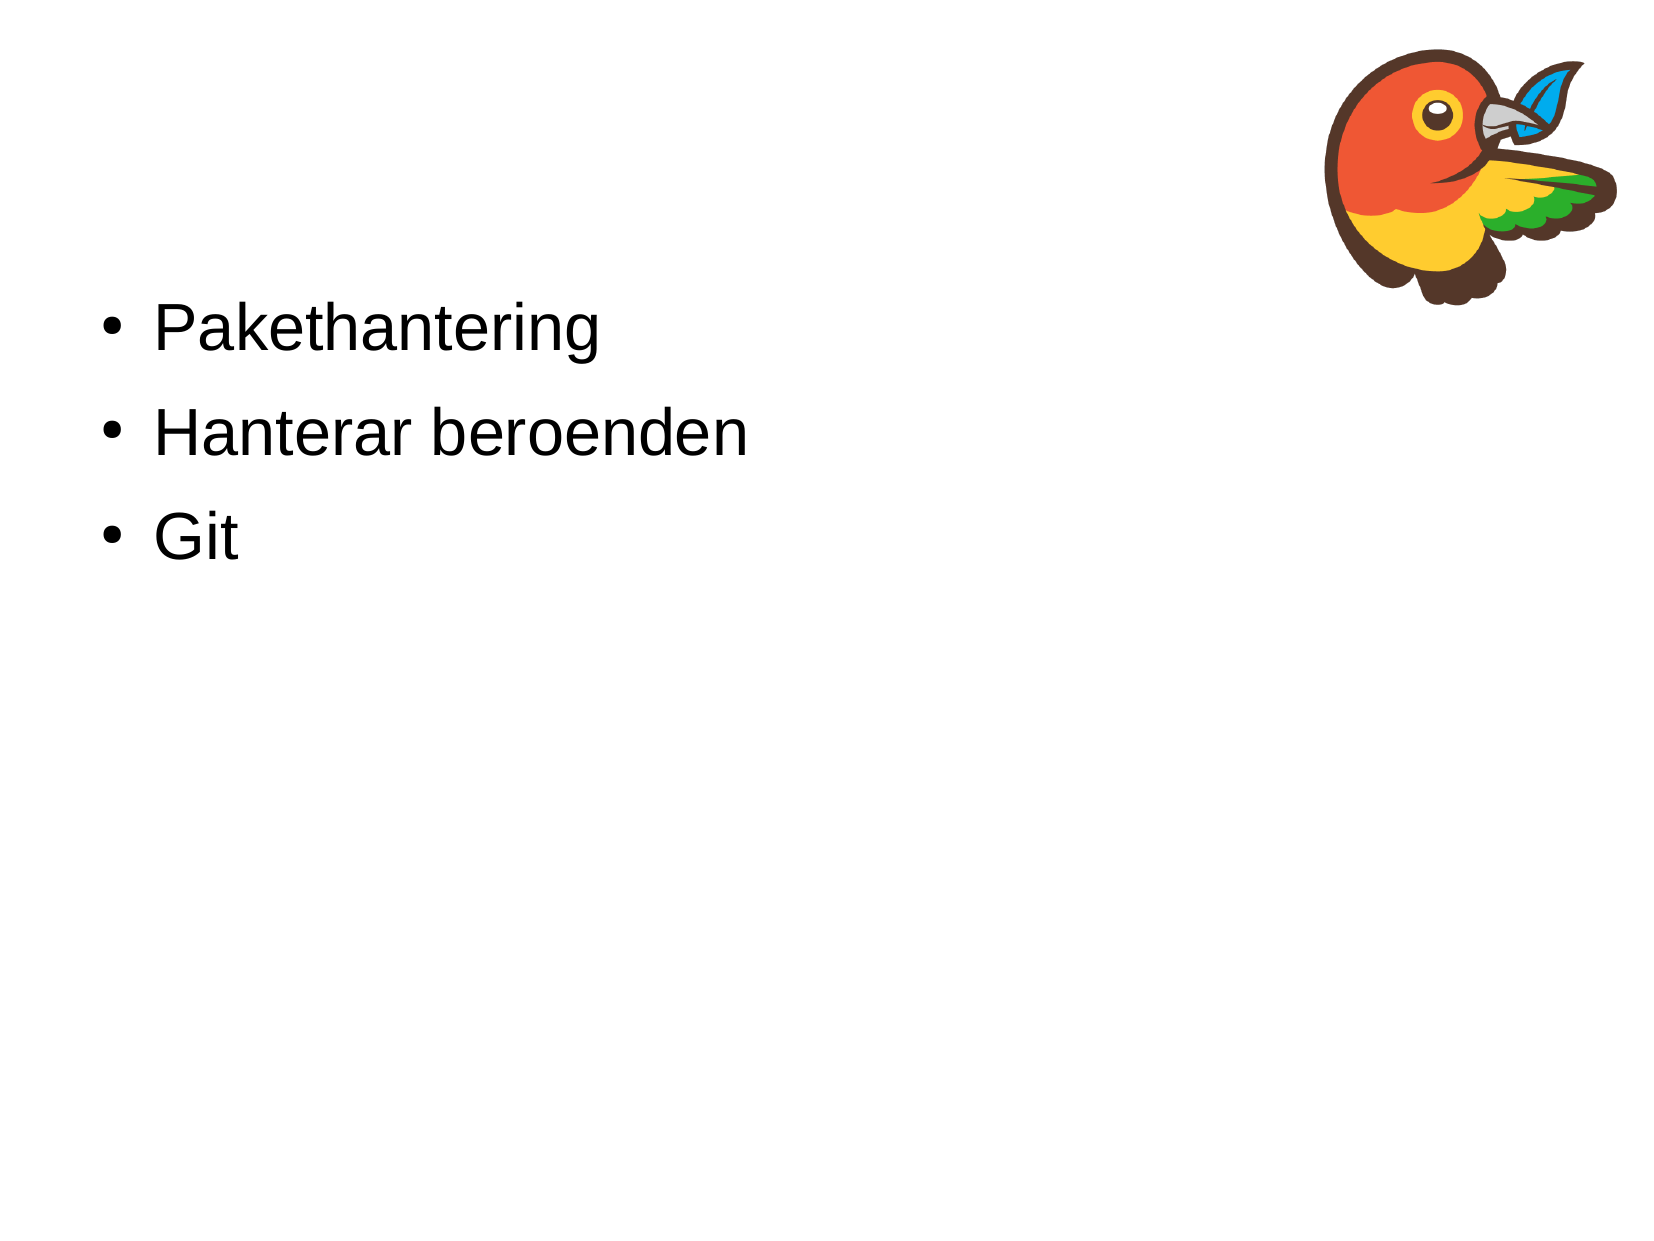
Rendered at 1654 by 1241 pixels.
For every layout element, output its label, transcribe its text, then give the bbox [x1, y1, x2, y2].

list Pakethantering Hanterar beroenden Git [82, 290, 1571, 1010]
picture [1322, 29, 1619, 325]
